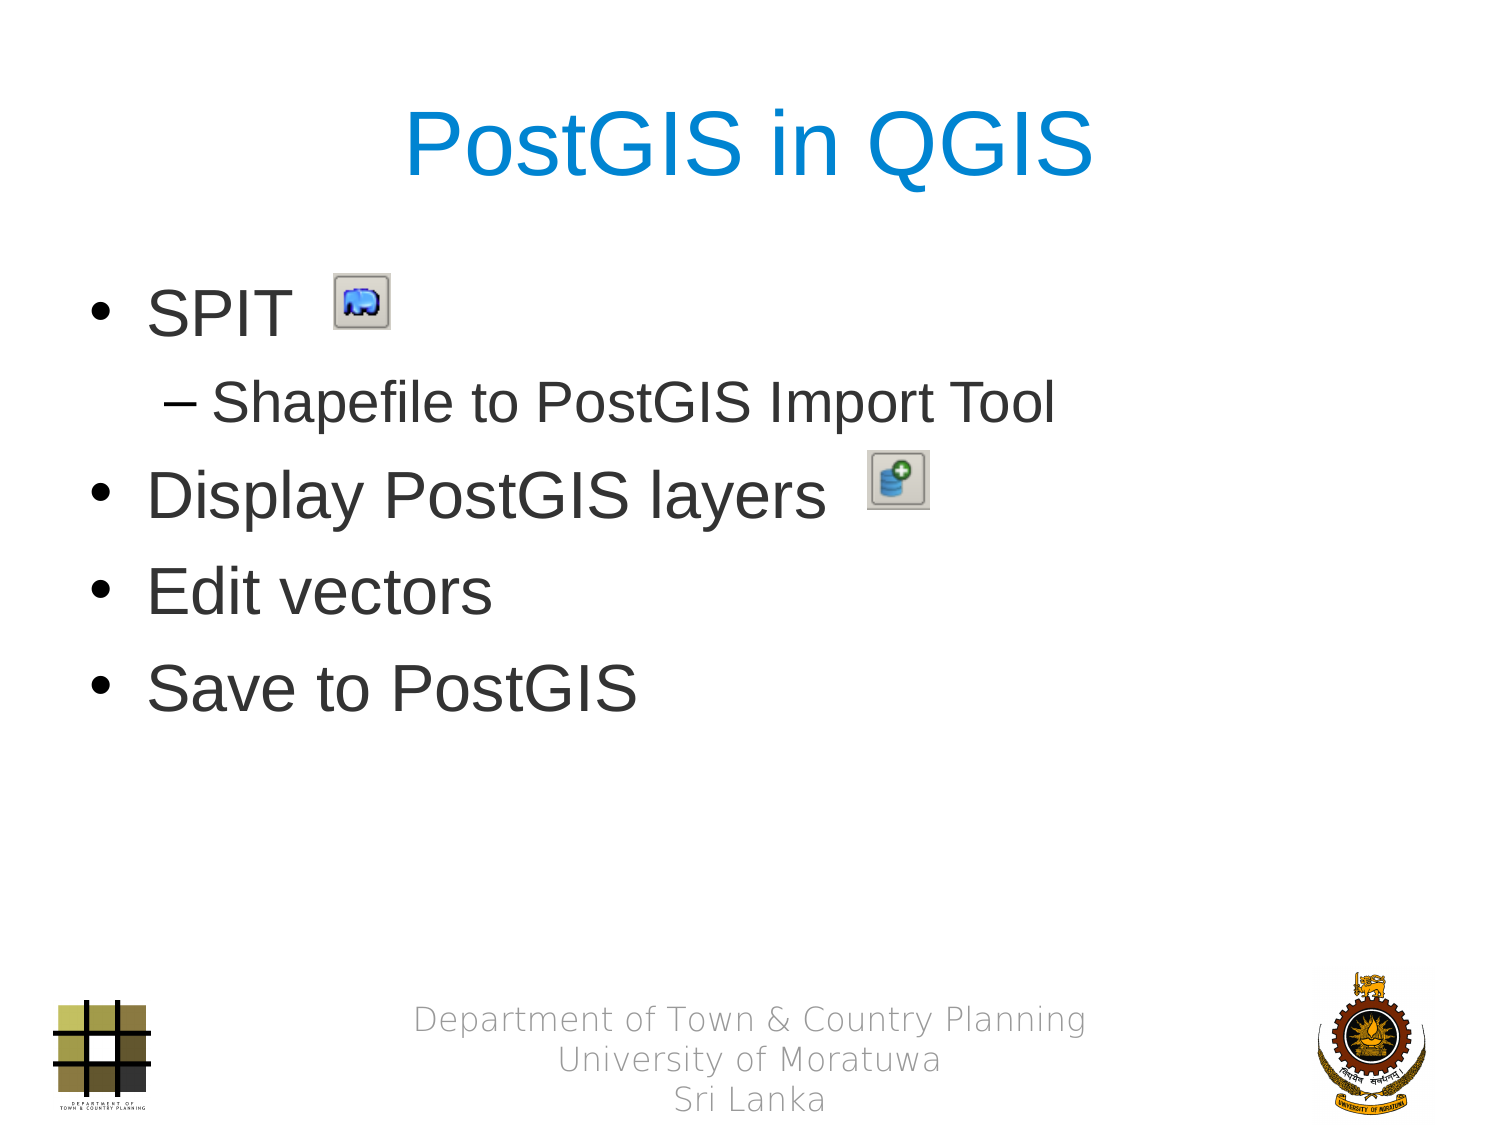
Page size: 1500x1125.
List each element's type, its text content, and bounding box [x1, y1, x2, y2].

picture [867, 450, 931, 511]
picture [53, 1000, 151, 1110]
title PostGIS in QGIS [75, 45, 1426, 233]
list SPIT Shapefile to PostGIS Import Tool Display PostGIS layers Edit vectors Save to PostGIS [75, 262, 1426, 915]
picture [333, 273, 391, 330]
picture [1312, 966, 1435, 1125]
